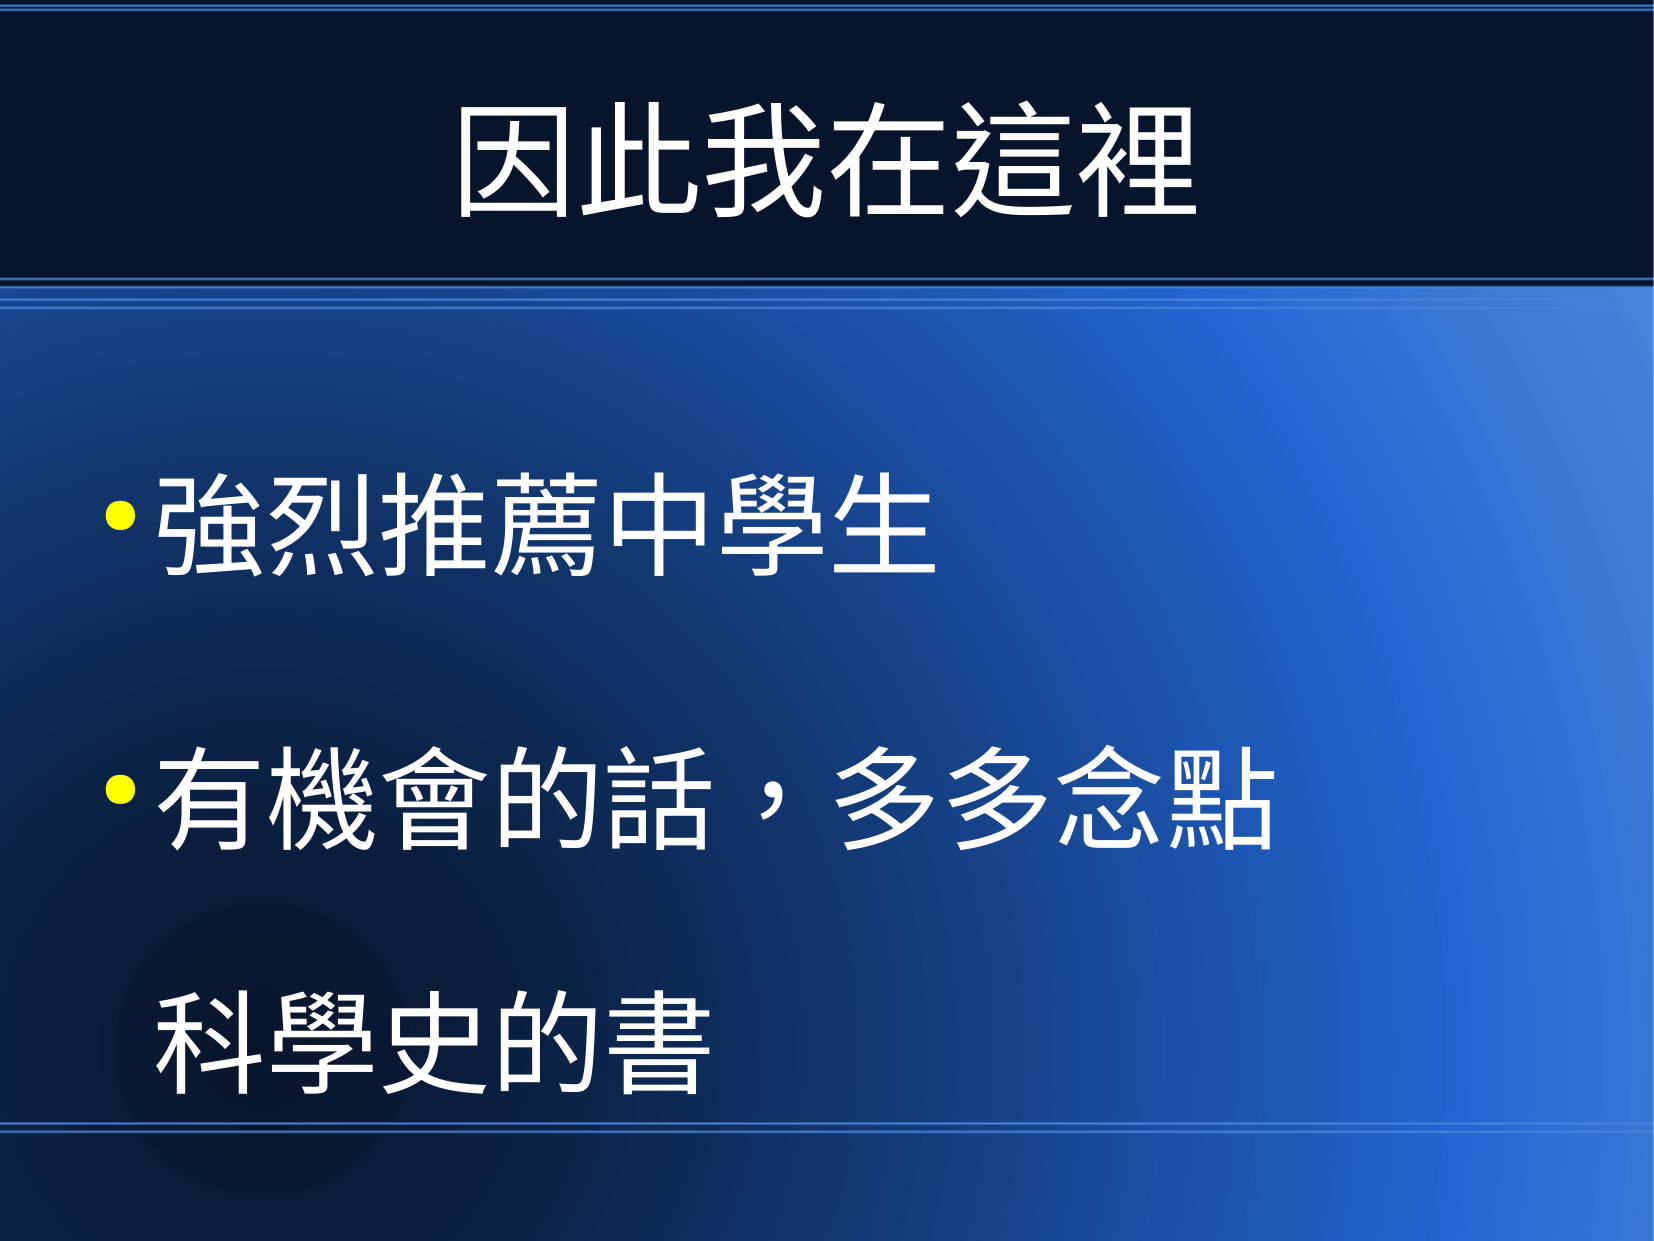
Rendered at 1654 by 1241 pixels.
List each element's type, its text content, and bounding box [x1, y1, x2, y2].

picture [0, 0, 1654, 1241]
title 因此我在這裡 [82, 49, 1571, 257]
list 強烈推薦中學生 有機會的話，多多念點 科學史的書 [82, 355, 1571, 1241]
